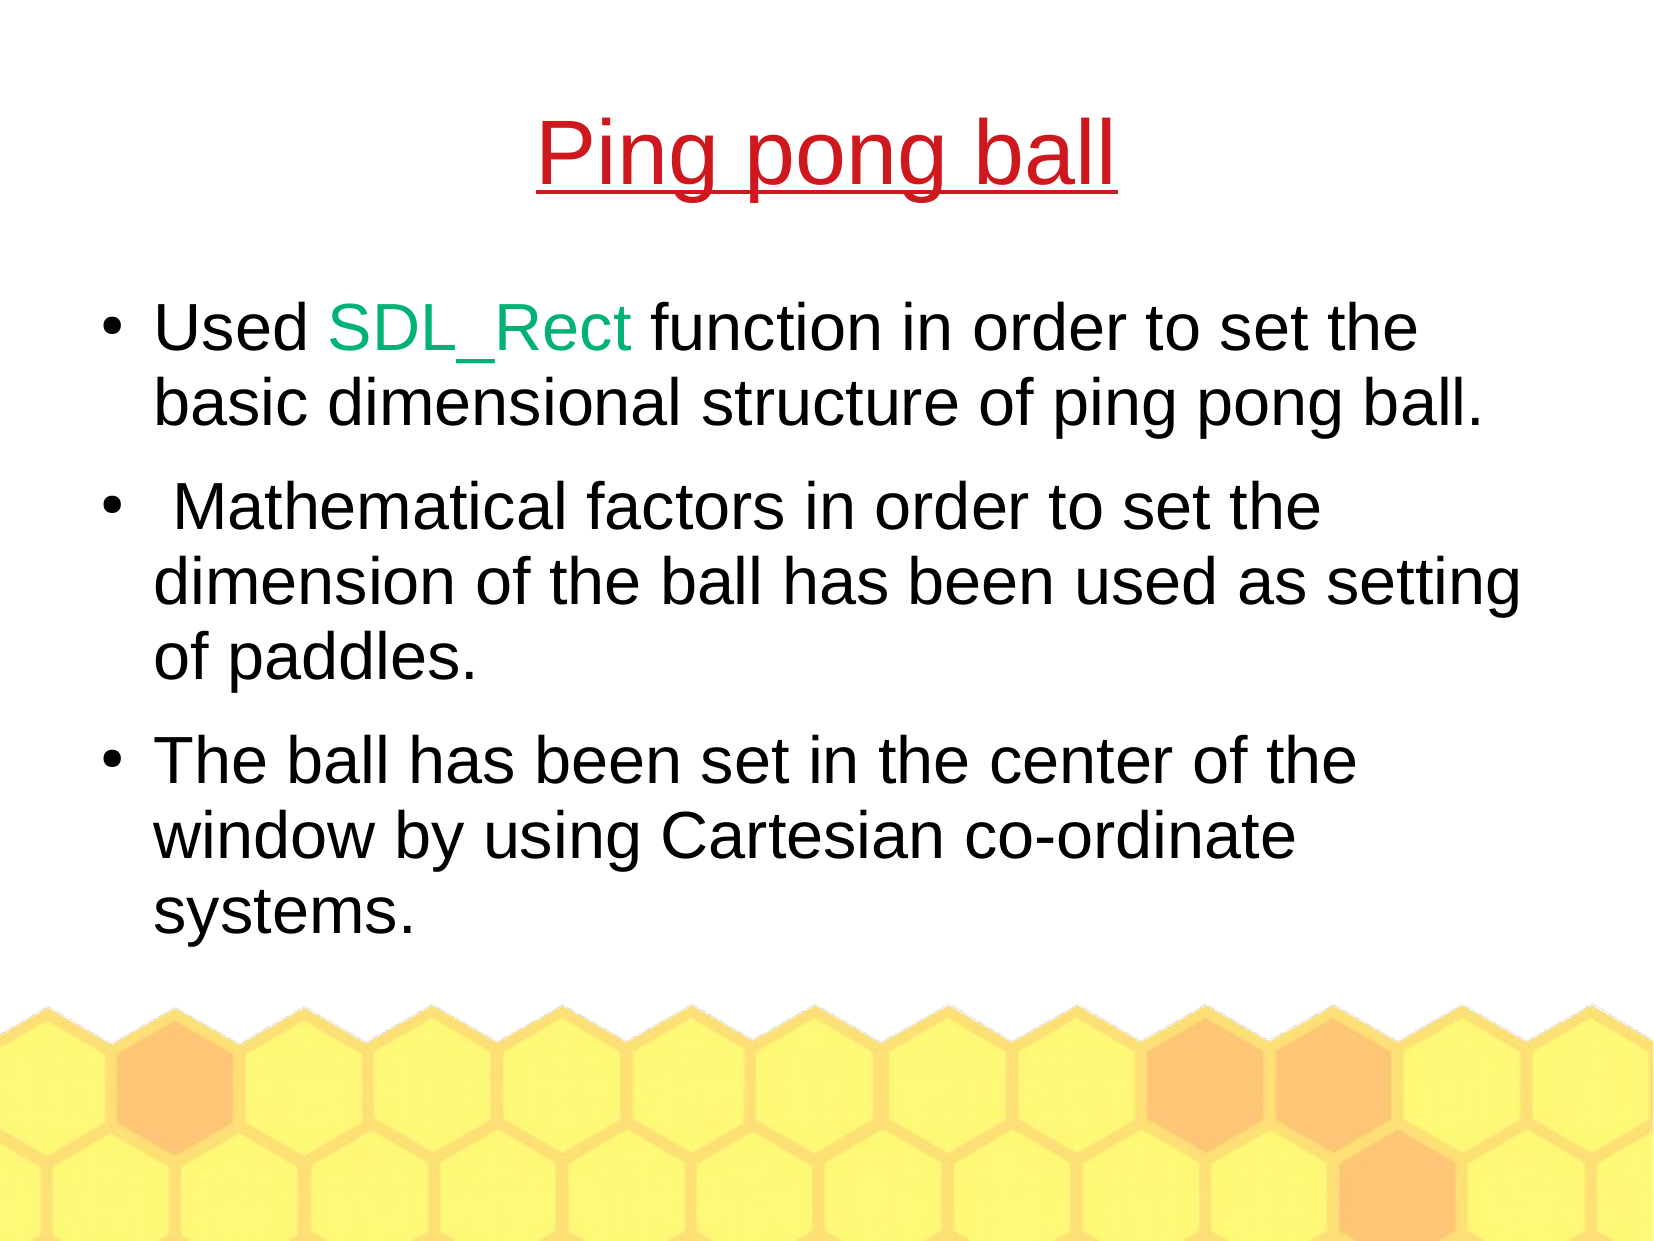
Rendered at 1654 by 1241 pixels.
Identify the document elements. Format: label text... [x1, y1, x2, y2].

title Ping pong ball [82, 49, 1571, 257]
list Used SDL_Rect function in order to set the basic dimensional structure of ping pong ball. Mathematical factors in order to set the dimension of the ball has been used as setting of paddles. The ball has been set in the center of the window by using Cartesian co-ordinate systems. [82, 290, 1571, 1010]
picture [0, 1001, 1654, 1241]
